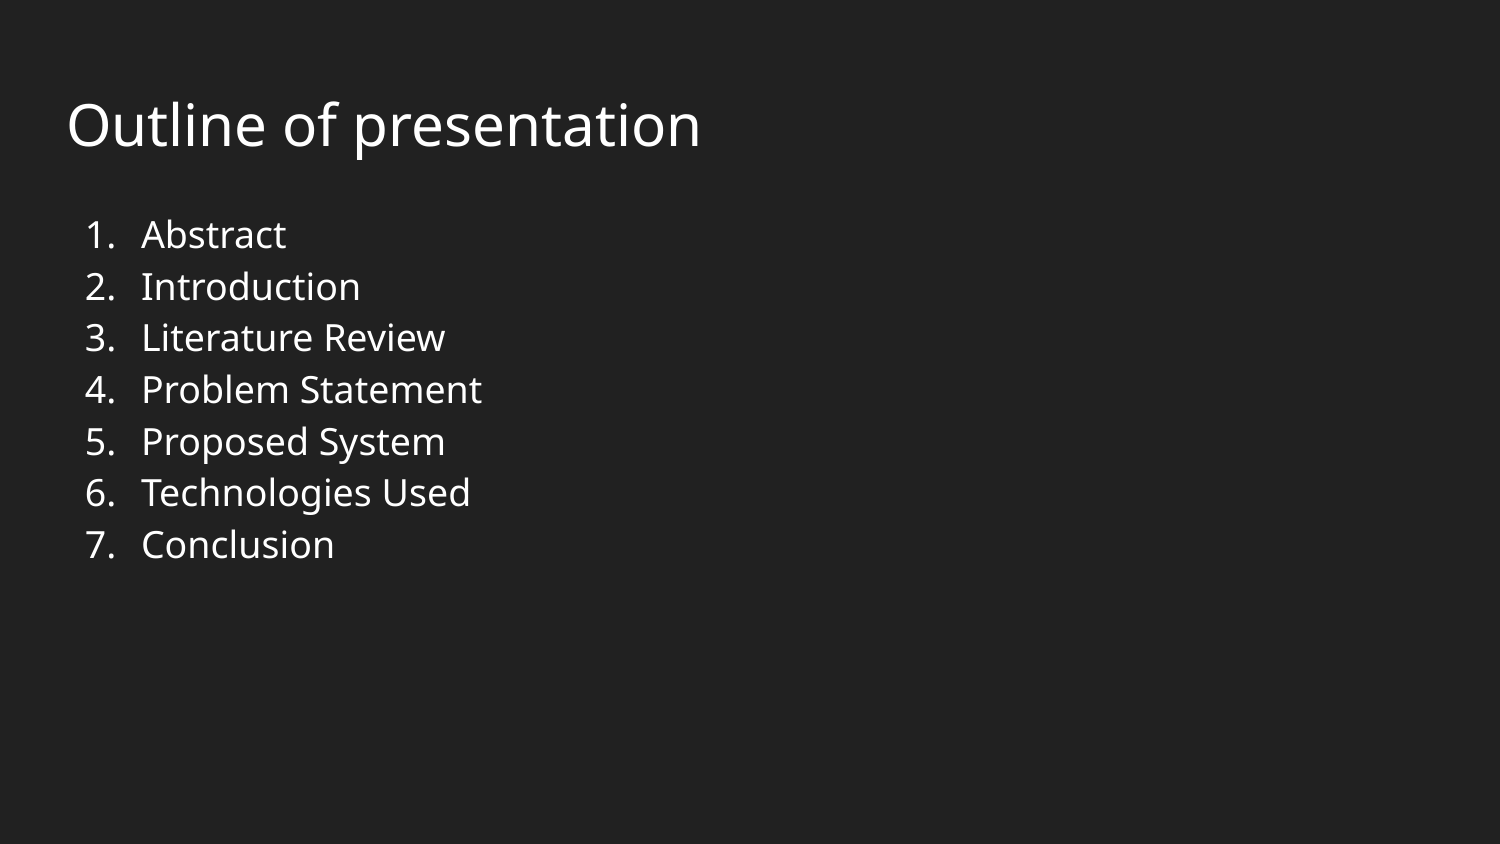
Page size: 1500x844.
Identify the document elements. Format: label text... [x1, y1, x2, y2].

title Outline of presentation [51, 72, 1449, 167]
list Abstract Introduction Literature Review Problem Statement Proposed System Technologies Used Conclusion [51, 189, 1449, 750]
